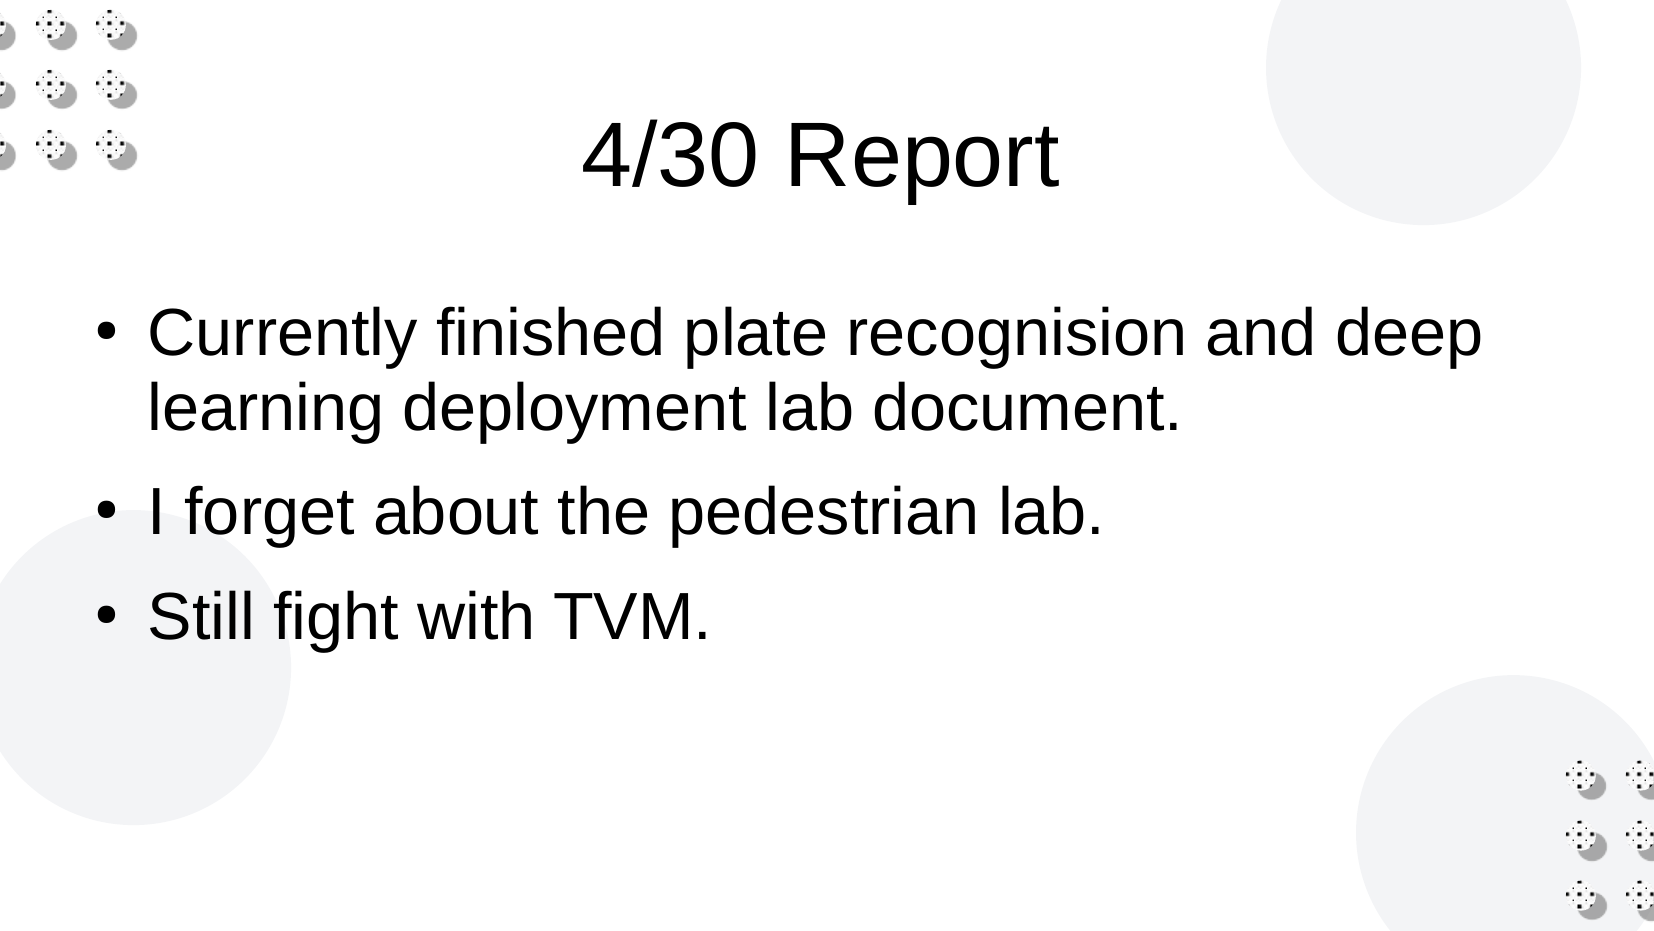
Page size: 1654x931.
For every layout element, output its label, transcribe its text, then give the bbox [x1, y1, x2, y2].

picture [0, 132, 7, 157]
picture [35, 9, 66, 40]
picture [35, 129, 67, 160]
picture [95, 9, 126, 40]
picture [1565, 760, 1596, 791]
picture [0, 12, 6, 37]
picture [0, 72, 6, 97]
picture [98, 69, 123, 76]
title 4/30 Report [76, 76, 1565, 233]
picture [1625, 820, 1654, 851]
picture [1625, 760, 1654, 791]
picture [35, 69, 66, 100]
picture [1565, 880, 1596, 911]
picture [1625, 880, 1654, 911]
picture [1565, 820, 1596, 851]
list Currently finished plate recognision and deep learning deployment lab document. I forget about the pedestrian lab. Still fight with TVM. [76, 295, 1565, 835]
